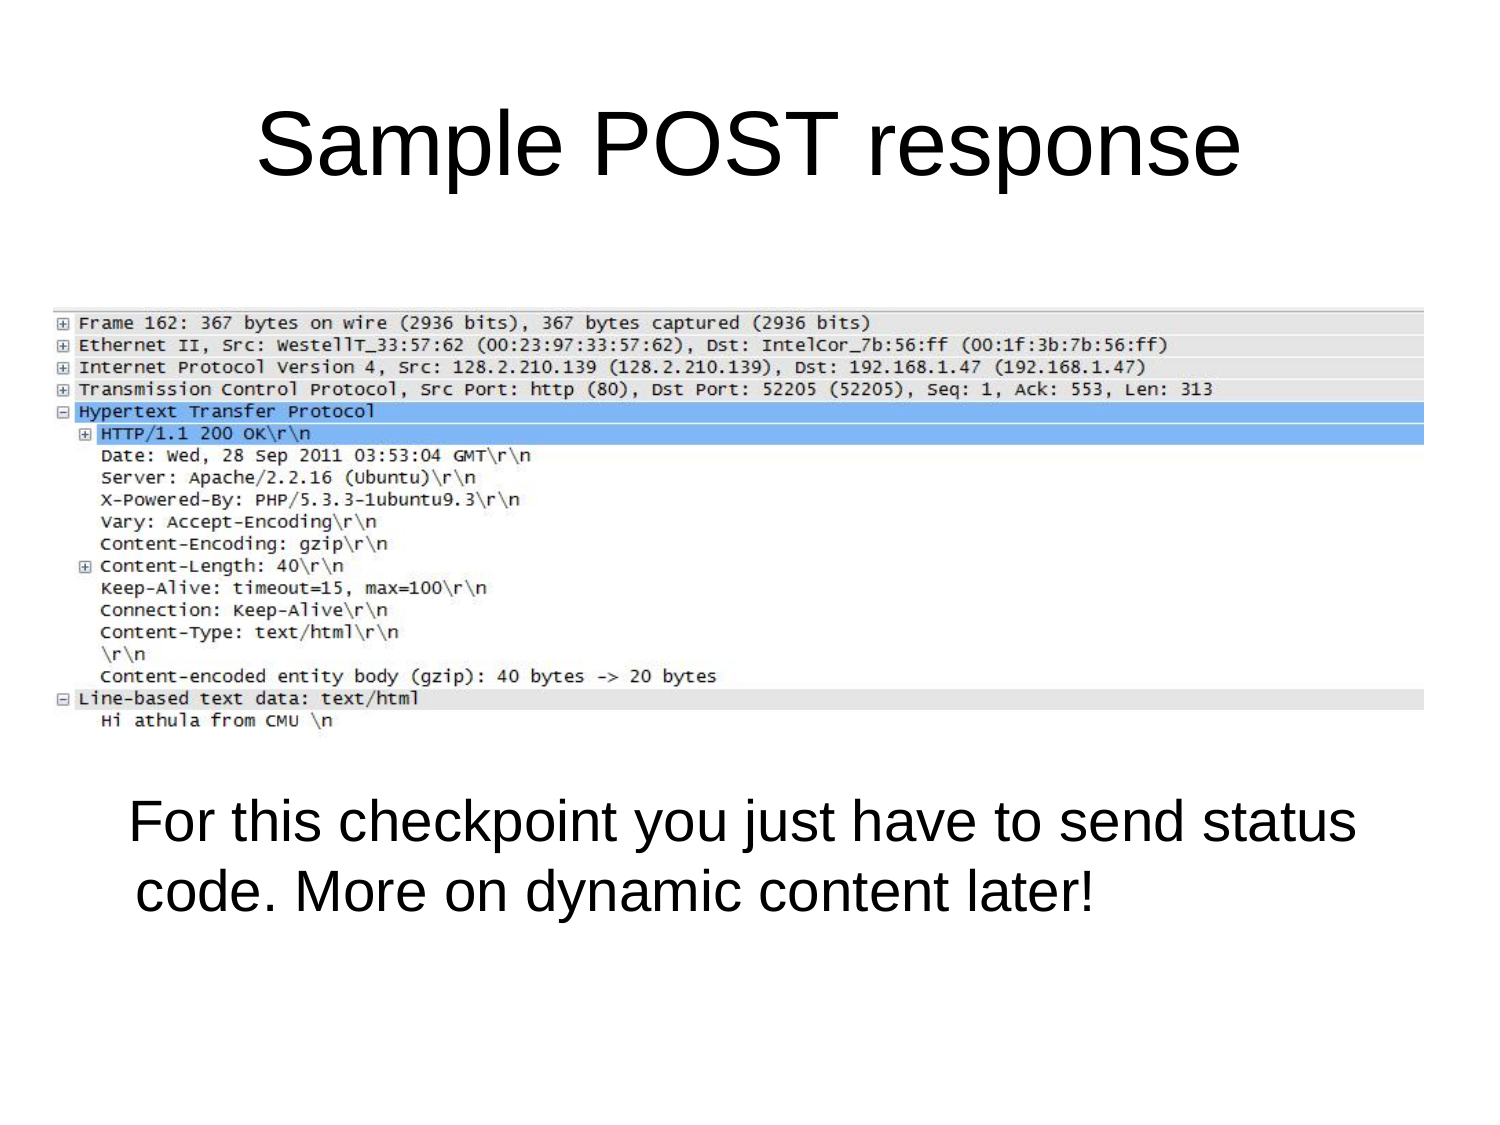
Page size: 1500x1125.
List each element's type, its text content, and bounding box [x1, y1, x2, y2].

list For this checkpoint you just have to send status code. More on dynamic content later! [64, 774, 1426, 1005]
picture [53, 307, 1424, 757]
title Sample POST response [75, 45, 1426, 233]
